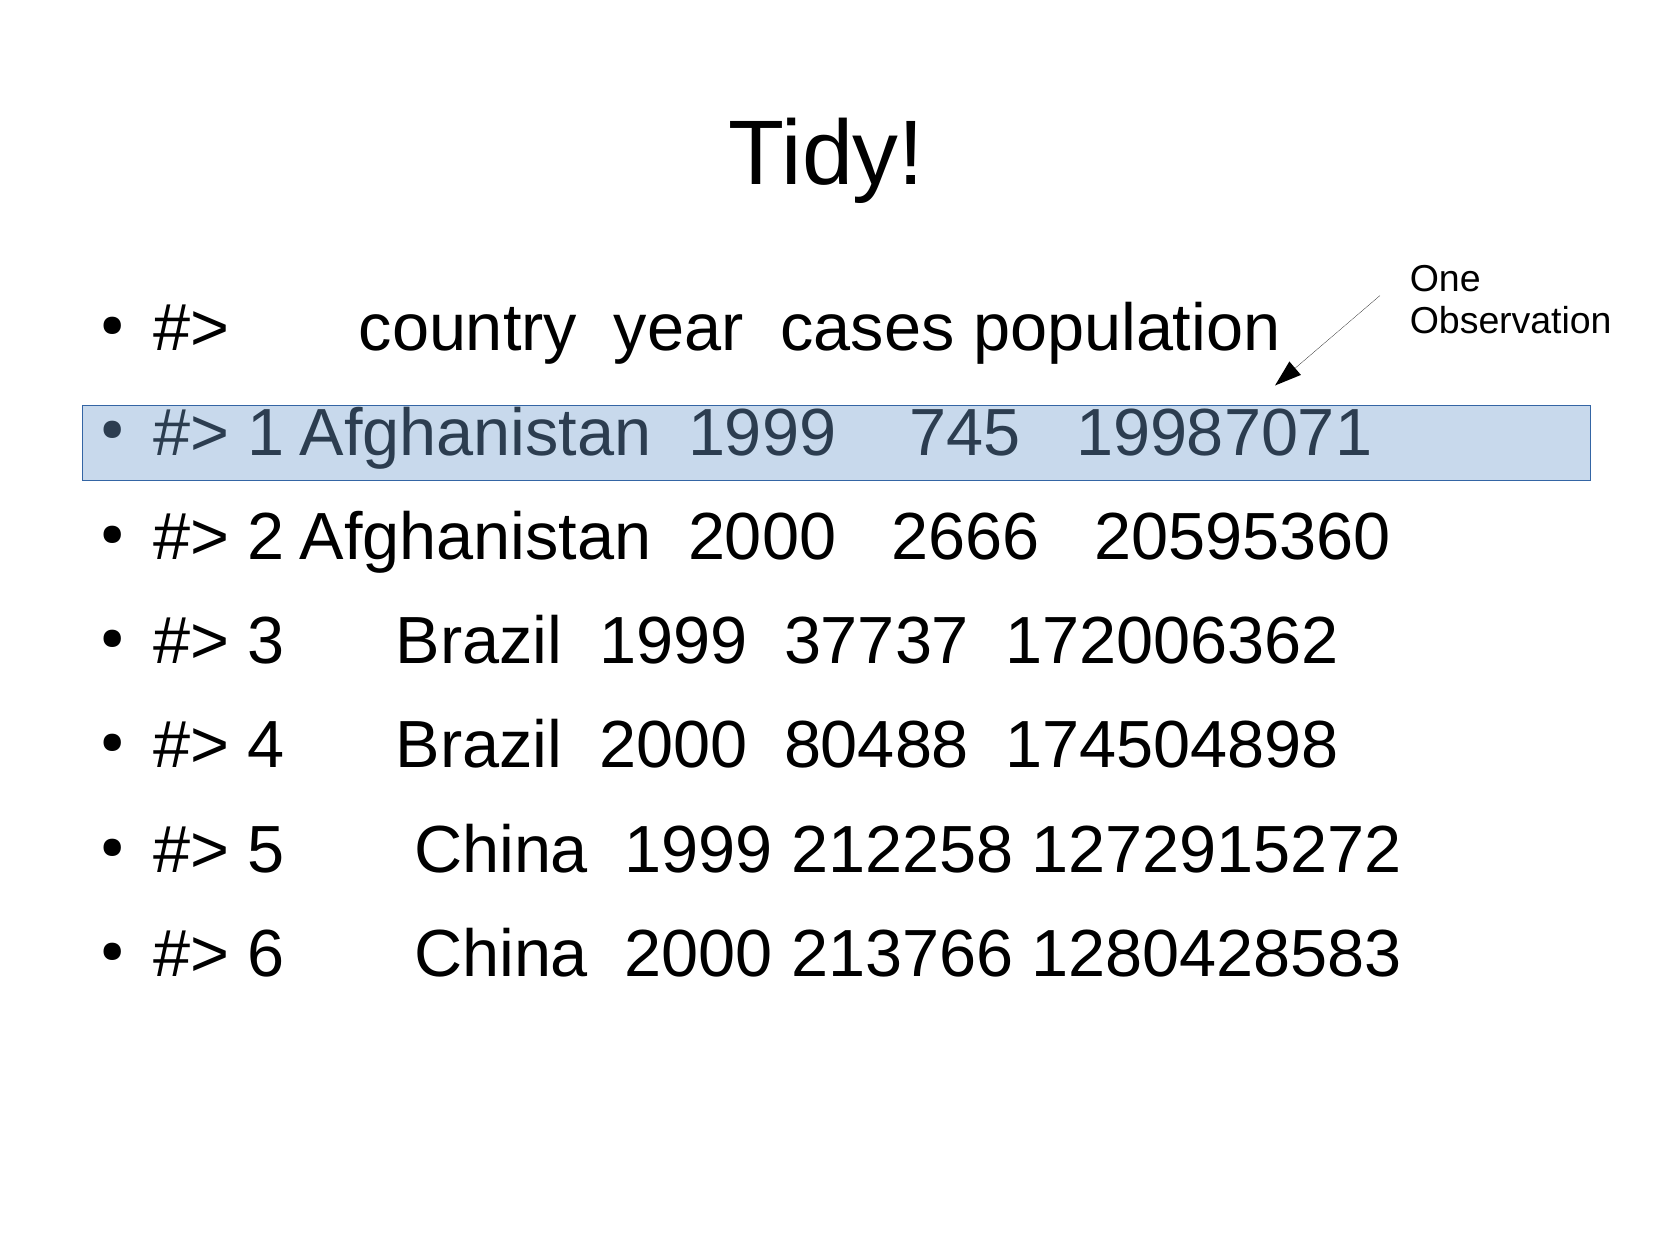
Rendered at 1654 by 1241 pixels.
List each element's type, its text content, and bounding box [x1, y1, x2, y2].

text_box [82, 405, 1591, 481]
list #> country year cases population #> 1 Afghanistan 1999 745 19987071 #> 2 Afghanistan 2000 2666 20595360 #> 3 Brazil 1999 37737 172006362 #> 4 Brazil 2000 80488 174504898 #> 5 China 1999 212258 1272915272 #> 6 China 2000 213766 1280428583 [82, 290, 1571, 405]
list #> country year cases population #> 1 Afghanistan 1999 745 19987071 #> 2 Afghanistan 2000 2666 20595360 #> 3 Brazil 1999 37737 172006362 #> 4 Brazil 2000 80488 174504898 #> 5 China 1999 212258 1272915272 #> 6 China 2000 213766 1280428583 [82, 481, 1571, 1010]
title Tidy! [82, 49, 1571, 257]
text_box One Observation [1395, 250, 1627, 350]
